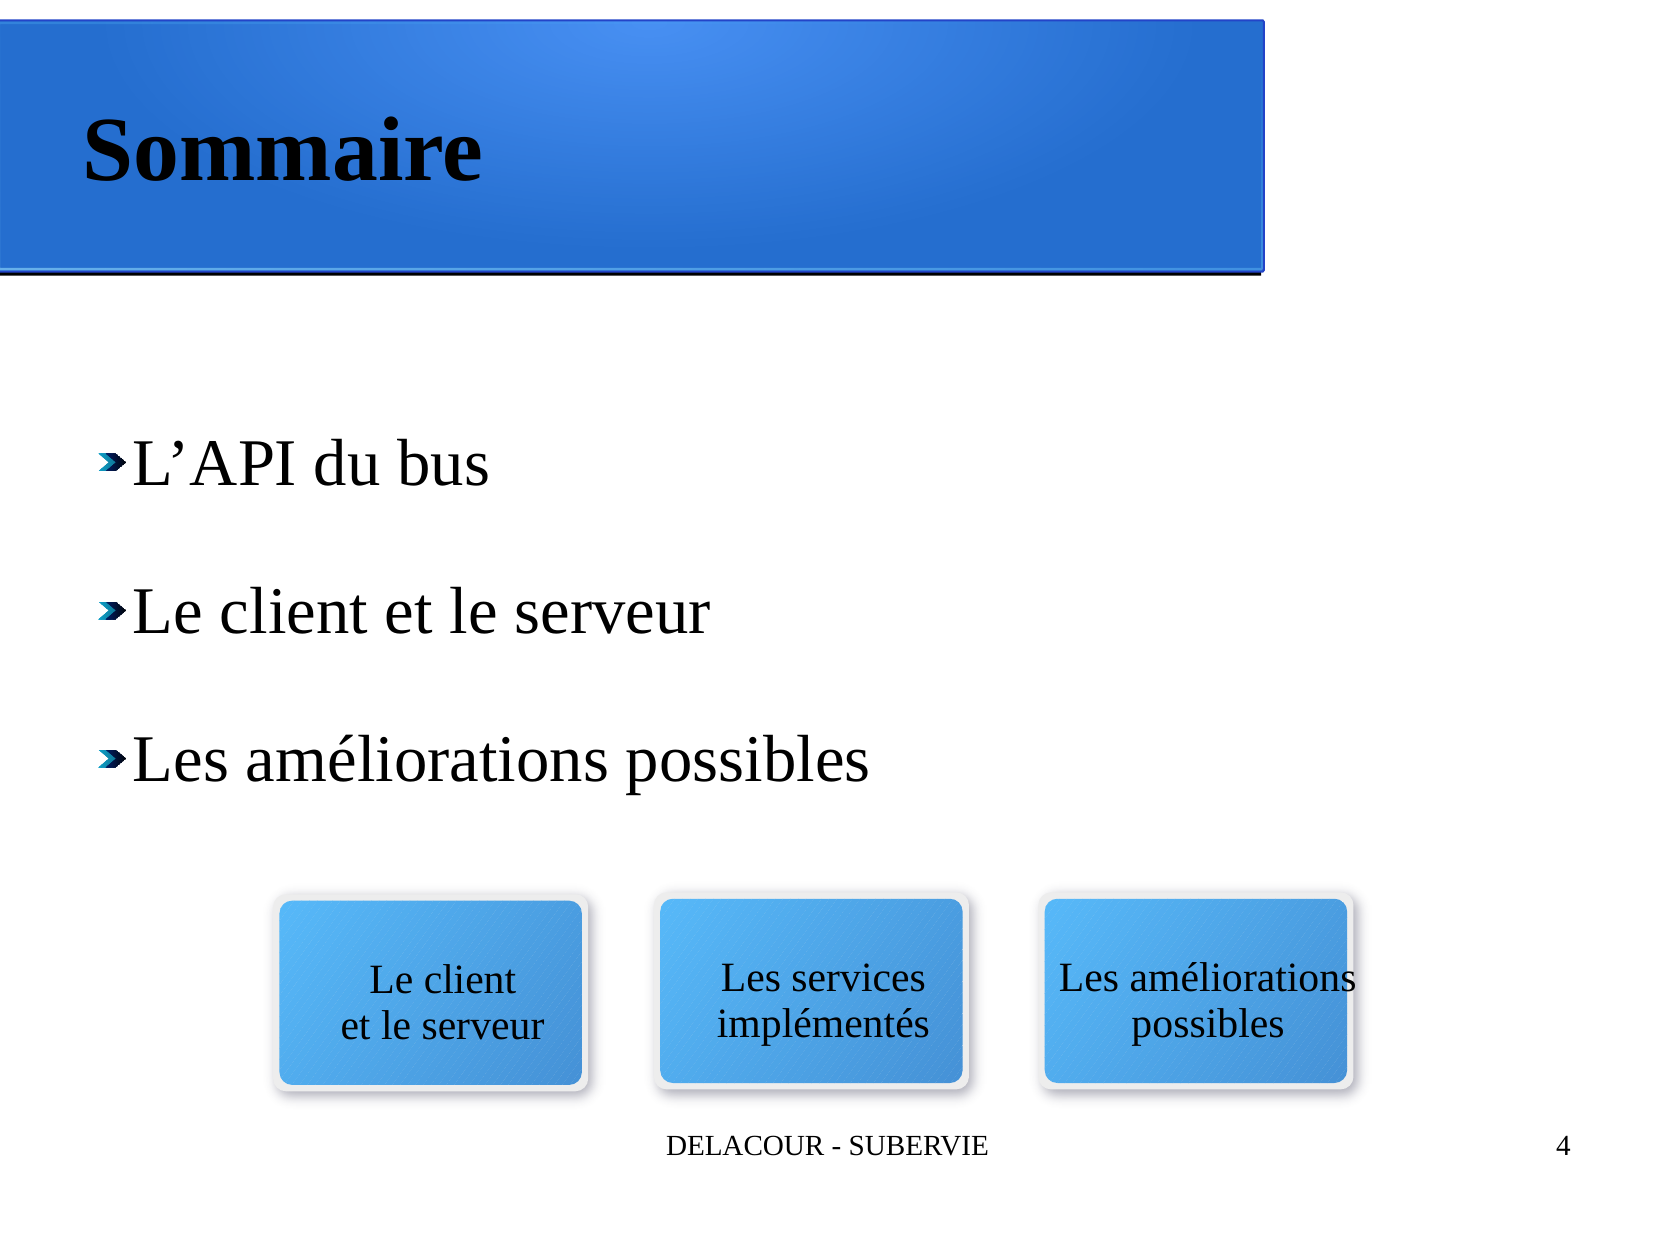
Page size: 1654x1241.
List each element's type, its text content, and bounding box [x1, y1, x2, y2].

title Sommaire [82, 47, 1235, 252]
picture [1027, 878, 1389, 1123]
text_box L’API du bus Le client et le serveur Les améliorations possibles [82, 418, 969, 804]
picture [643, 878, 1004, 1123]
picture [262, 880, 624, 1124]
